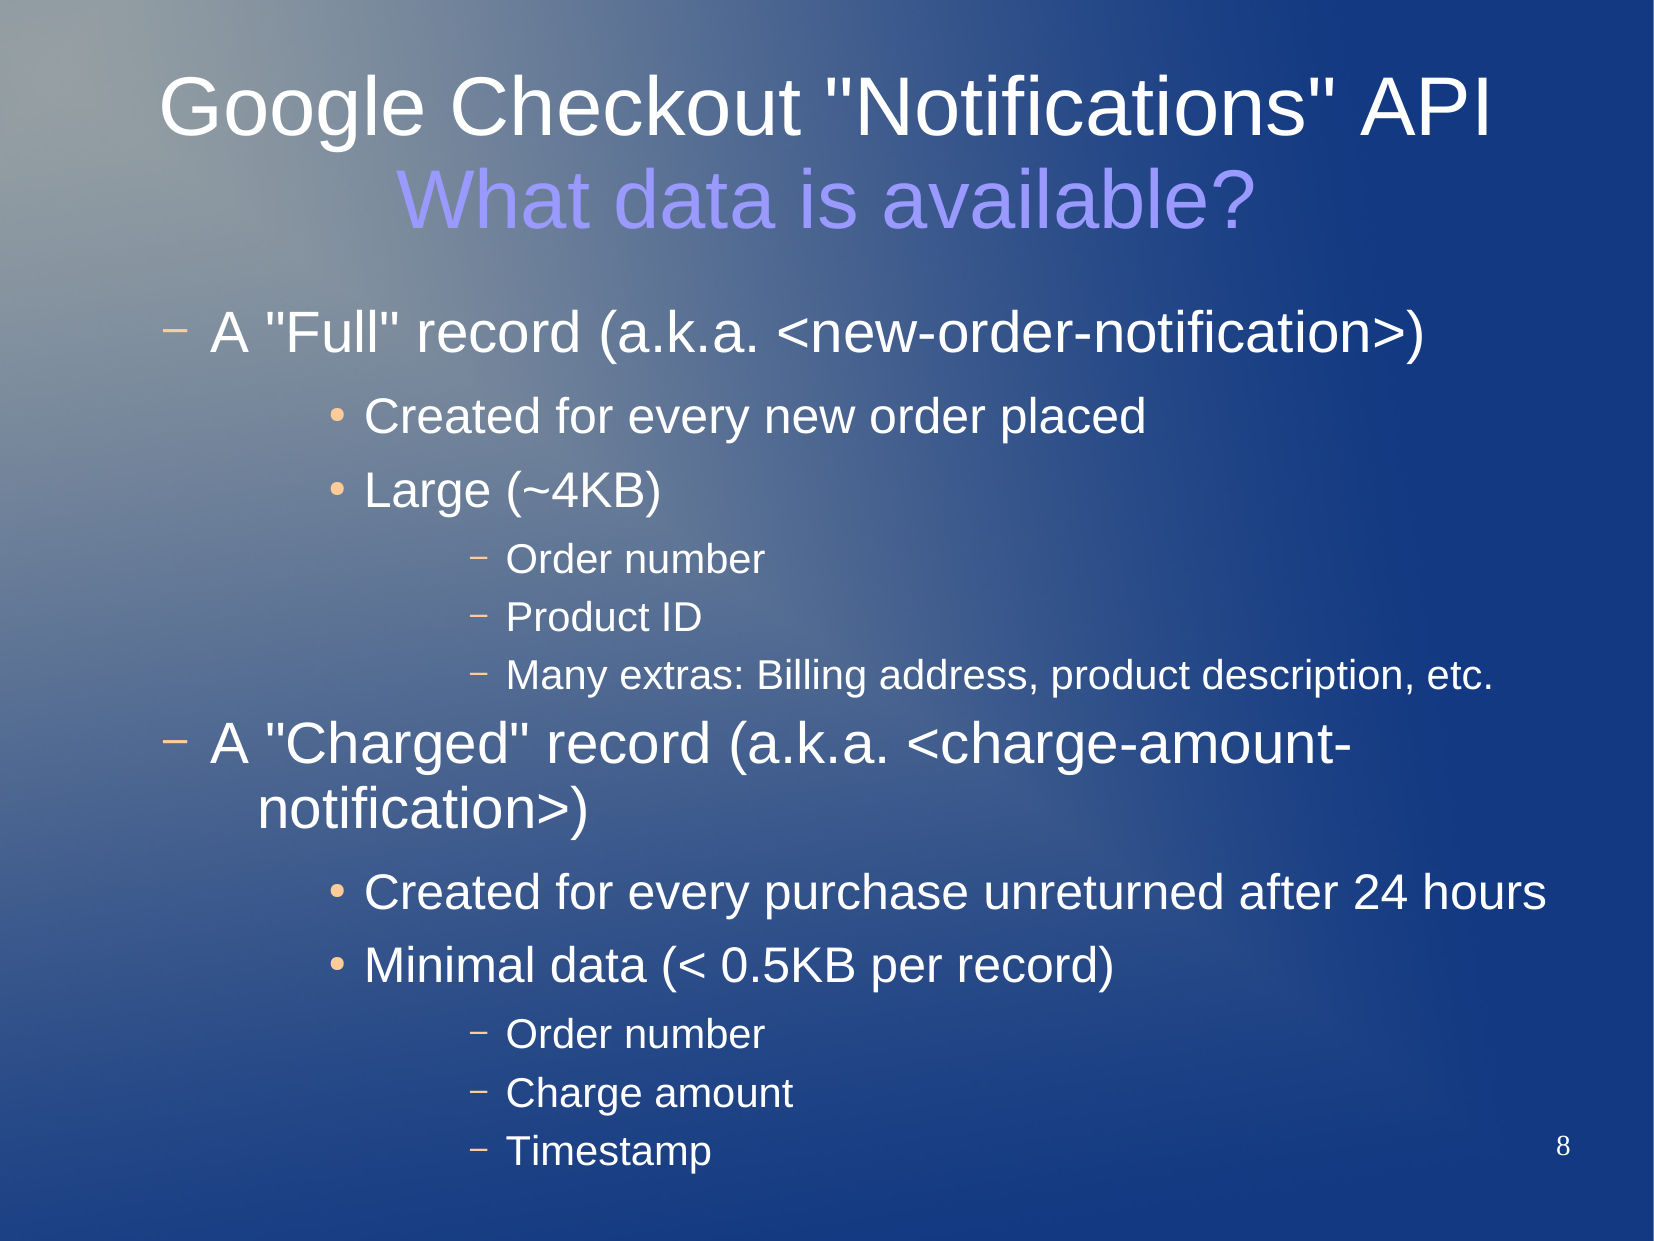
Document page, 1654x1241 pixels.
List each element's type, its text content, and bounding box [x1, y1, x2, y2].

title Google Checkout "Notifications" API What data is available? [82, 56, 1571, 250]
picture [0, 0, 1654, 1241]
list A "Full" record (a.k.a. <new-order-notification>) Created for every new order placed Large (~4KB) Order number Product ID Many extras: Billing address, product description, etc. A "Charged" record (a.k.a. <charge-amount-notification>) Created for every purchase unreturned after 24 hours Minimal data (< 0.5KB per record) Order number Charge amount Timestamp [0, 300, 1613, 1175]
